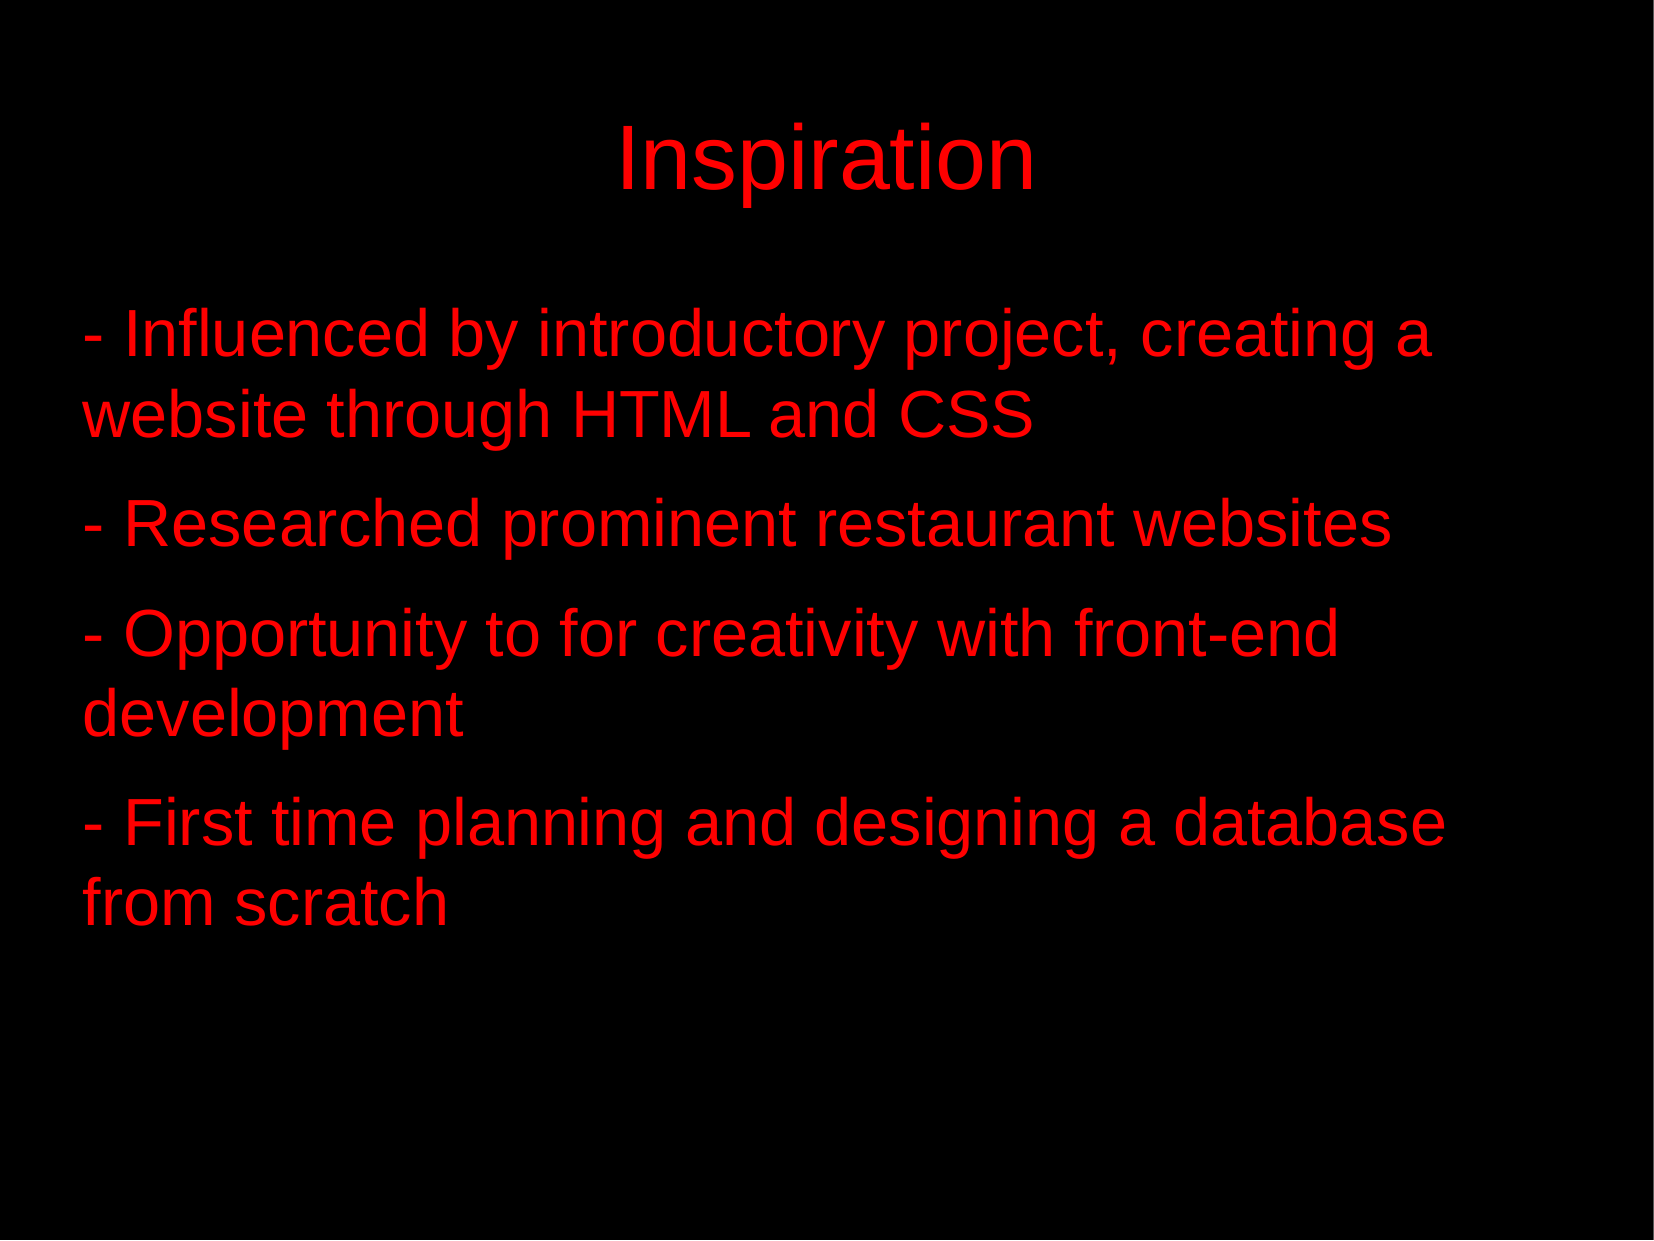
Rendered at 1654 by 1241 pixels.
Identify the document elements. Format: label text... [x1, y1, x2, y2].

title Inspiration [82, 49, 1571, 257]
list - Influenced by introductory project, creating a website through HTML and CSS - Researched prominent restaurant websites - Opportunity to for creativity with front-end development - First time planning and designing a database from scratch [82, 290, 1571, 1109]
